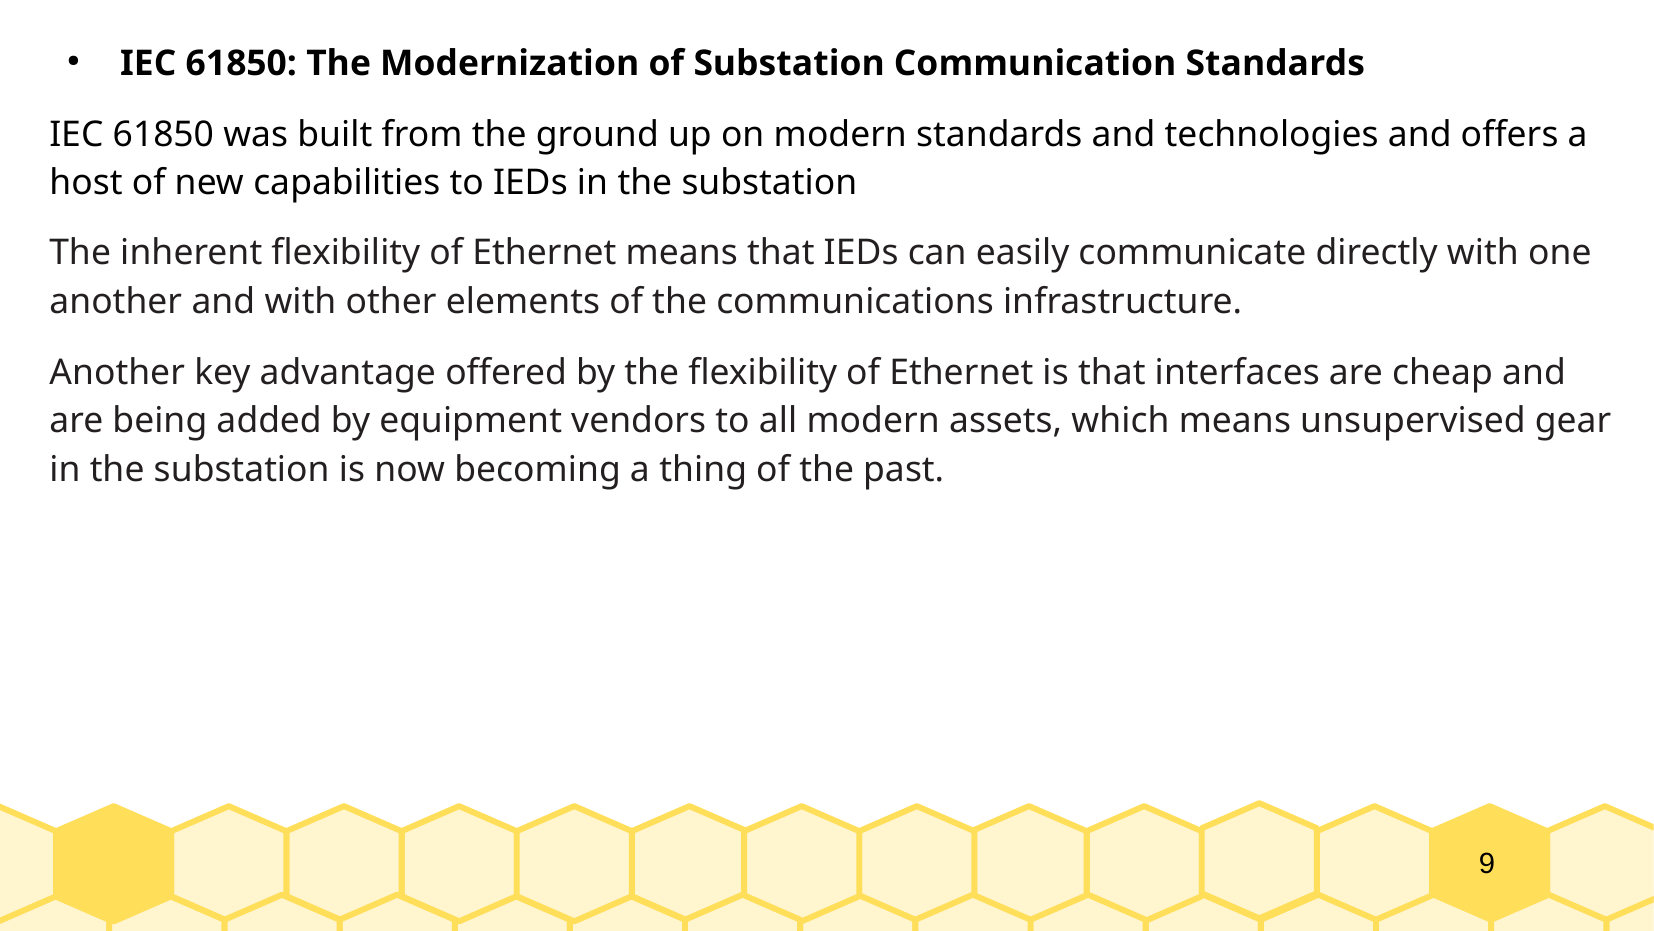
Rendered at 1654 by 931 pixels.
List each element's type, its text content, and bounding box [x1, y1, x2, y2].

list IEC 61850: The Modernization of Substation Communication Standards IEC 61850 was built from the ground up on modern standards and technologies and offers a host of new capabilities to IEDs in the substation The inherent flexibility of Ethernet means that IEDs can easily communicate directly with one another and with other elements of the communications infrastructure. Another key advantage offered by the flexibility of Ethernet is that interfaces are cheap and are being added by equipment vendors to all modern assets, which means unsupervised gear in the substation is now becoming a thing of the past. [49, 37, 1613, 901]
